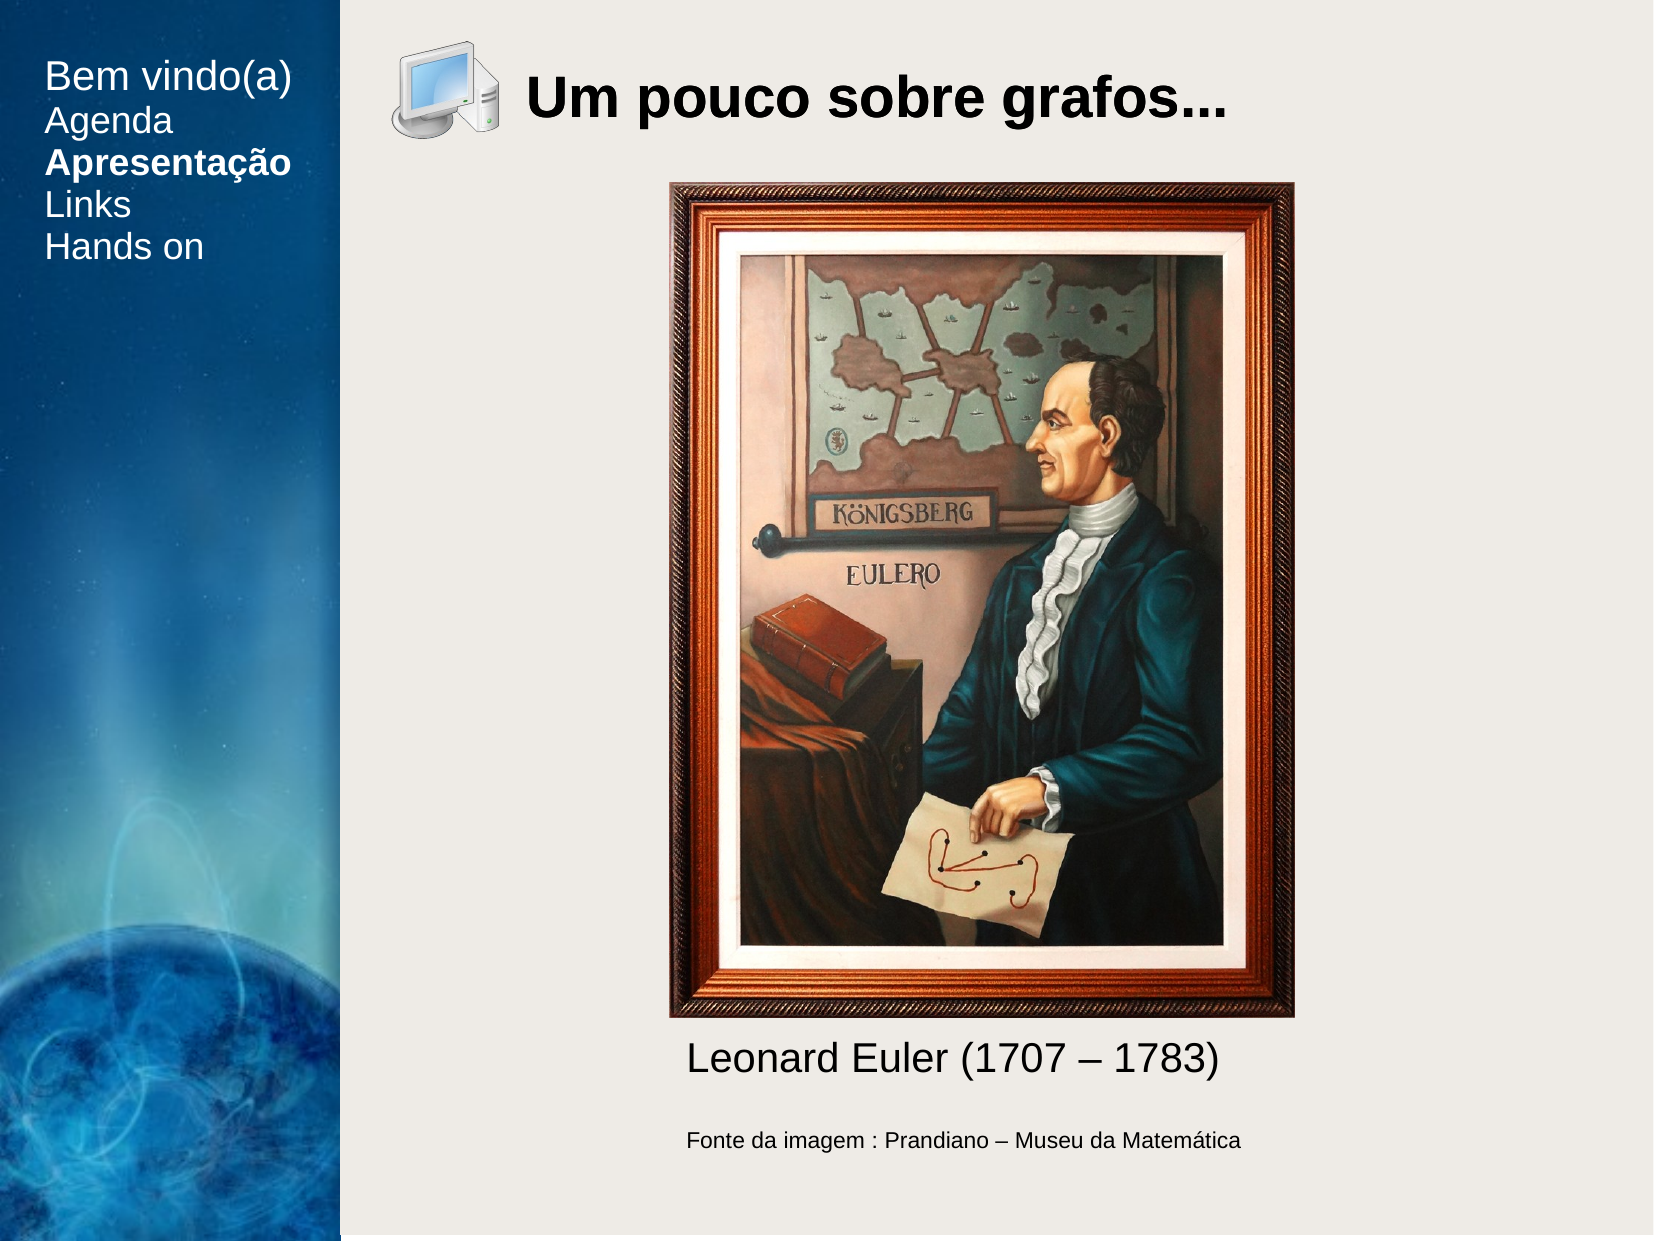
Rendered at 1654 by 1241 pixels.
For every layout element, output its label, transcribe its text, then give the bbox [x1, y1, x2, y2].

picture [0, 0, 1654, 1241]
text_box Leonard Euler (1707 – 1783) Fonte da imagem : Prandiano – Museu da Matemática [671, 1027, 1297, 1161]
text_box Um pouco sobre grafos... [511, 56, 1316, 147]
text_box Bem vindo(a) Agenda Apresentação Links Hands on [29, 45, 327, 313]
